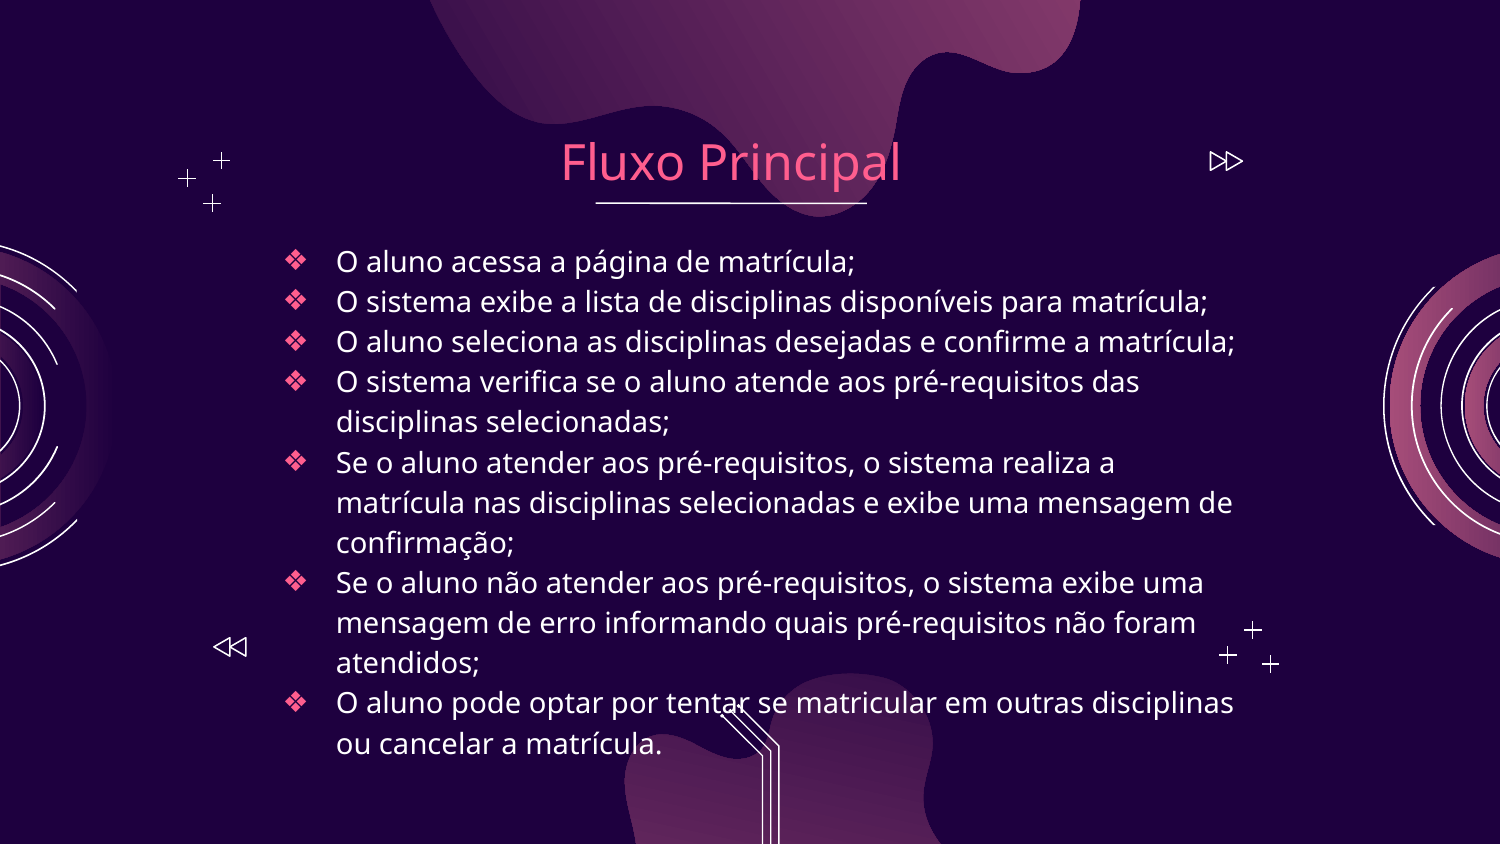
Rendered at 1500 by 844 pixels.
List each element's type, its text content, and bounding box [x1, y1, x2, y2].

text_box [1244, 621, 1262, 639]
text_box [728, 708, 772, 844]
text_box [213, 152, 230, 169]
text_box [1262, 655, 1279, 673]
text_box [1219, 646, 1237, 664]
text_box [720, 713, 764, 844]
text_box [736, 703, 780, 844]
text_box [203, 194, 221, 212]
subtitle O aluno acessa a página de matrícula; O sistema exibe a lista de disciplinas disponíveis para matrícula; O aluno seleciona as disciplinas desejadas e confirme a matrícula; O sistema verifica se o aluno atende aos pré-requisitos das disciplinas selecionadas; Se o aluno atender aos pré-requisitos, o sistema realiza a matrícula nas disciplinas selecionadas e exibe uma mensagem de confirmação; Se o aluno não atender aos pré-requisitos, o sistema exibe uma mensagem de erro informando quais pré-requisitos não foram atendidos; O aluno pode optar por tentar se matricular em outras disciplinas ou cancelar a matrícula. [245, 255, 1255, 775]
text_box [178, 169, 196, 187]
text_box Fluxo Principal [500, 115, 963, 206]
